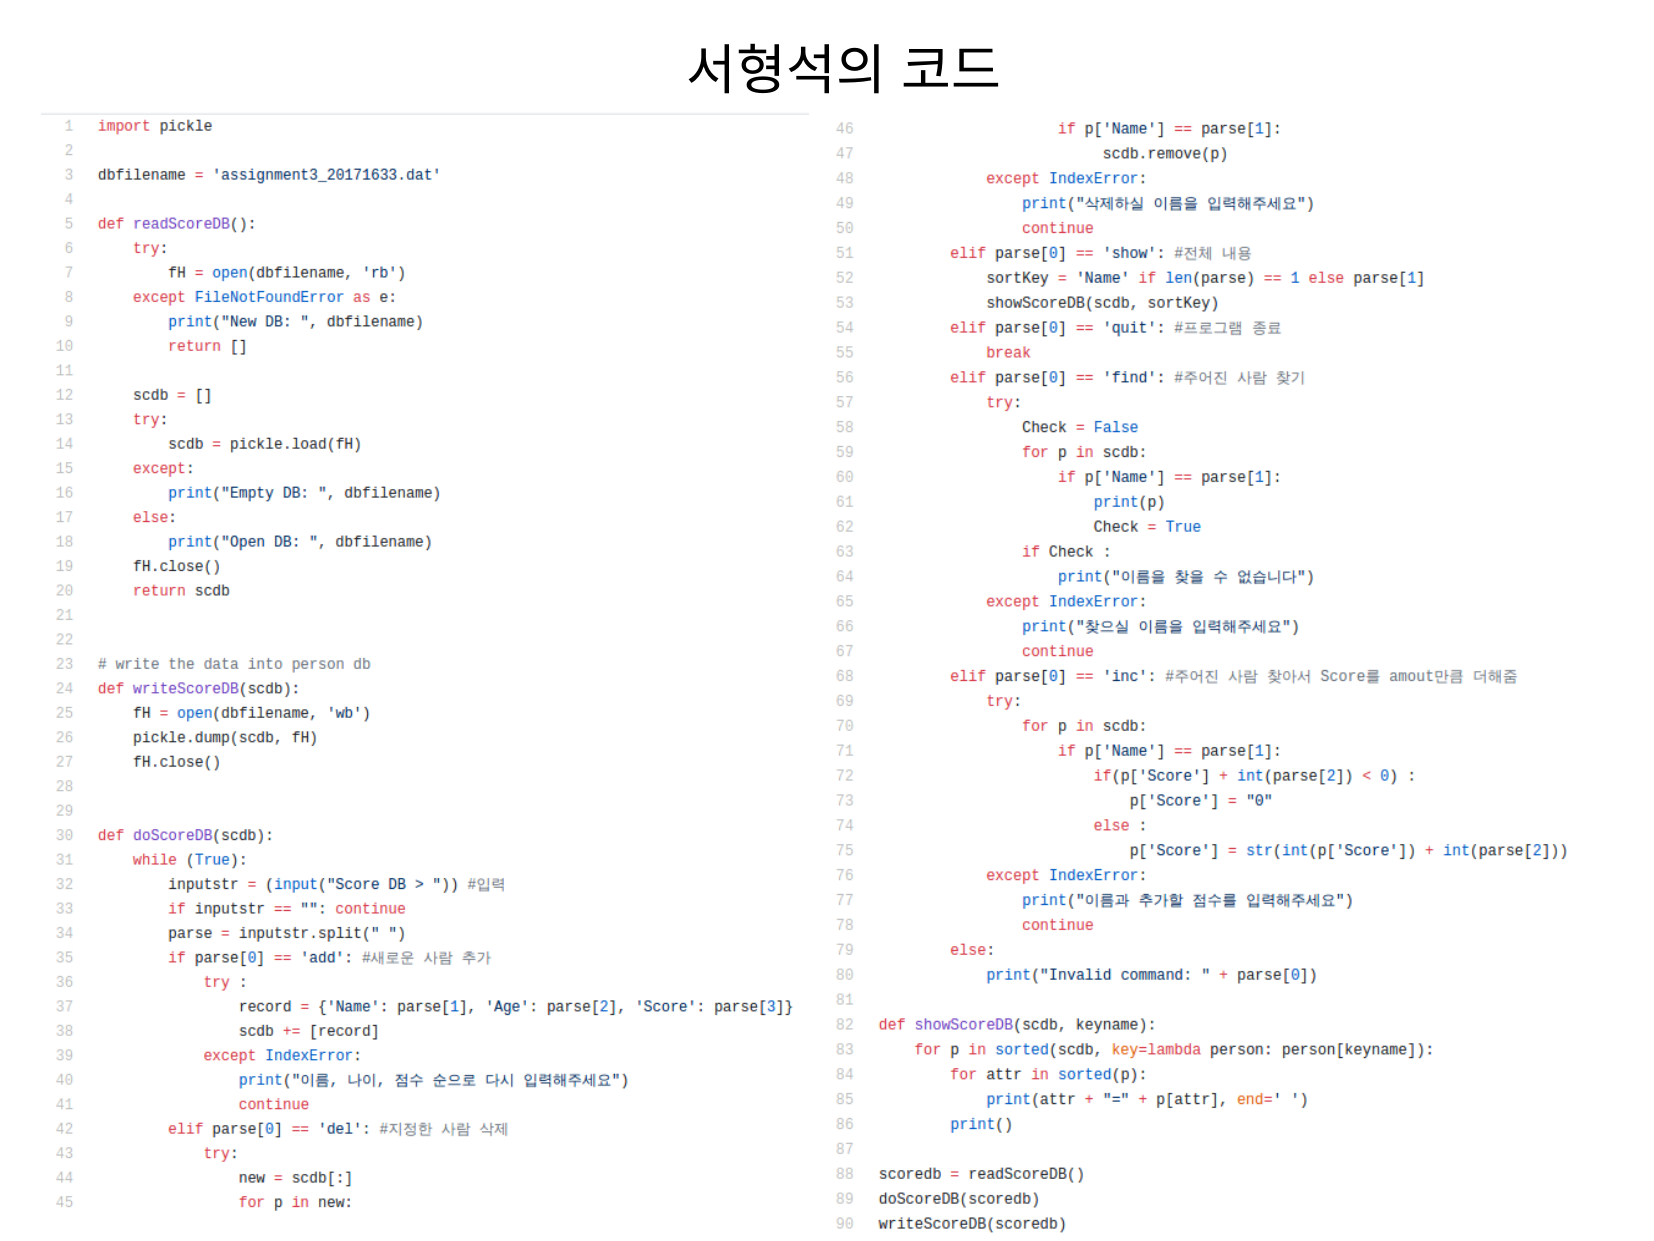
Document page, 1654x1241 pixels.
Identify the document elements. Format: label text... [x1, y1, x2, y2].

picture [40, 112, 1577, 1241]
title 서형석의 코드 [312, 2, 1376, 118]
